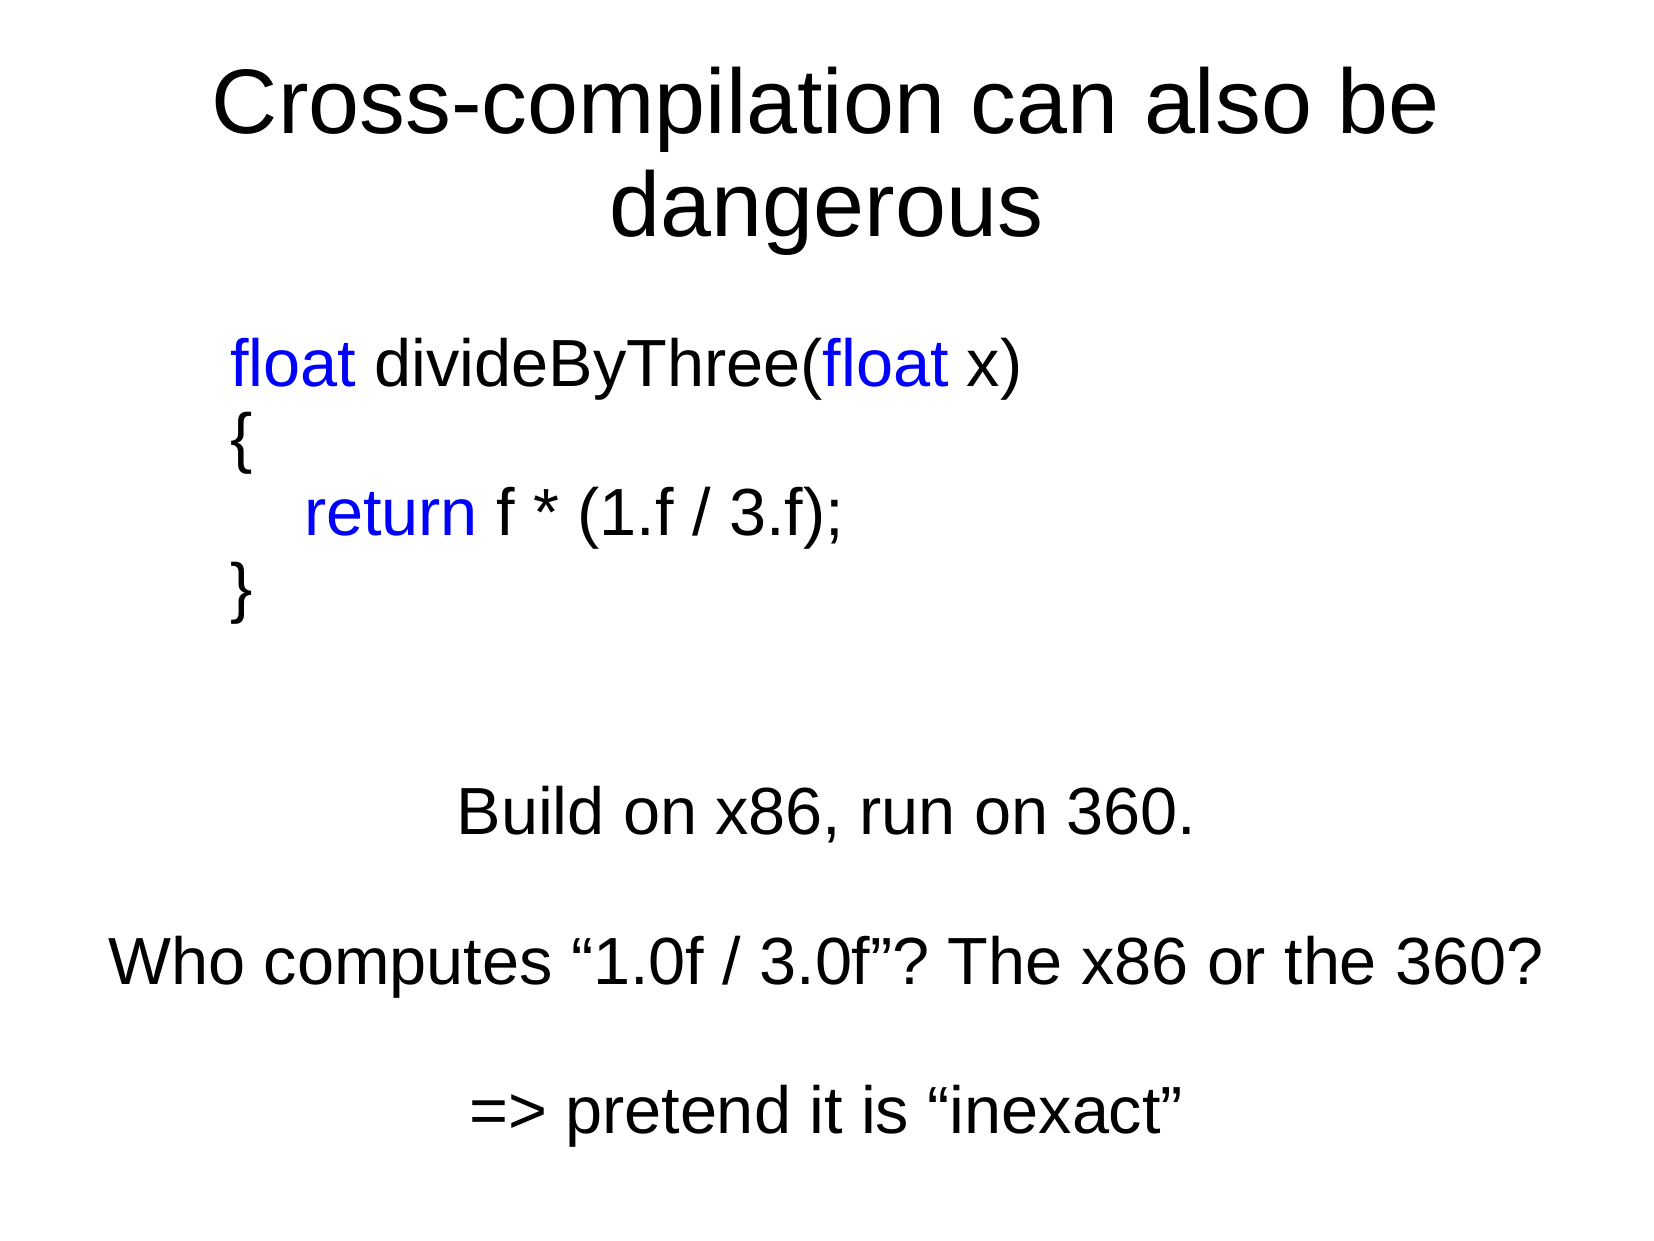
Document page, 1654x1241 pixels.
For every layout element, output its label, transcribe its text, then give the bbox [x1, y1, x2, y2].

title Cross-compilation can also be dangerous [82, 49, 1571, 250]
subtitle float divideByThree(float x) { return f * (1.f / 3.f); } Build on x86, run on 360. Who computes “1.0f / 3.0f”? The x86 or the 360? => pretend it is “inexact” [82, 250, 1571, 1149]
